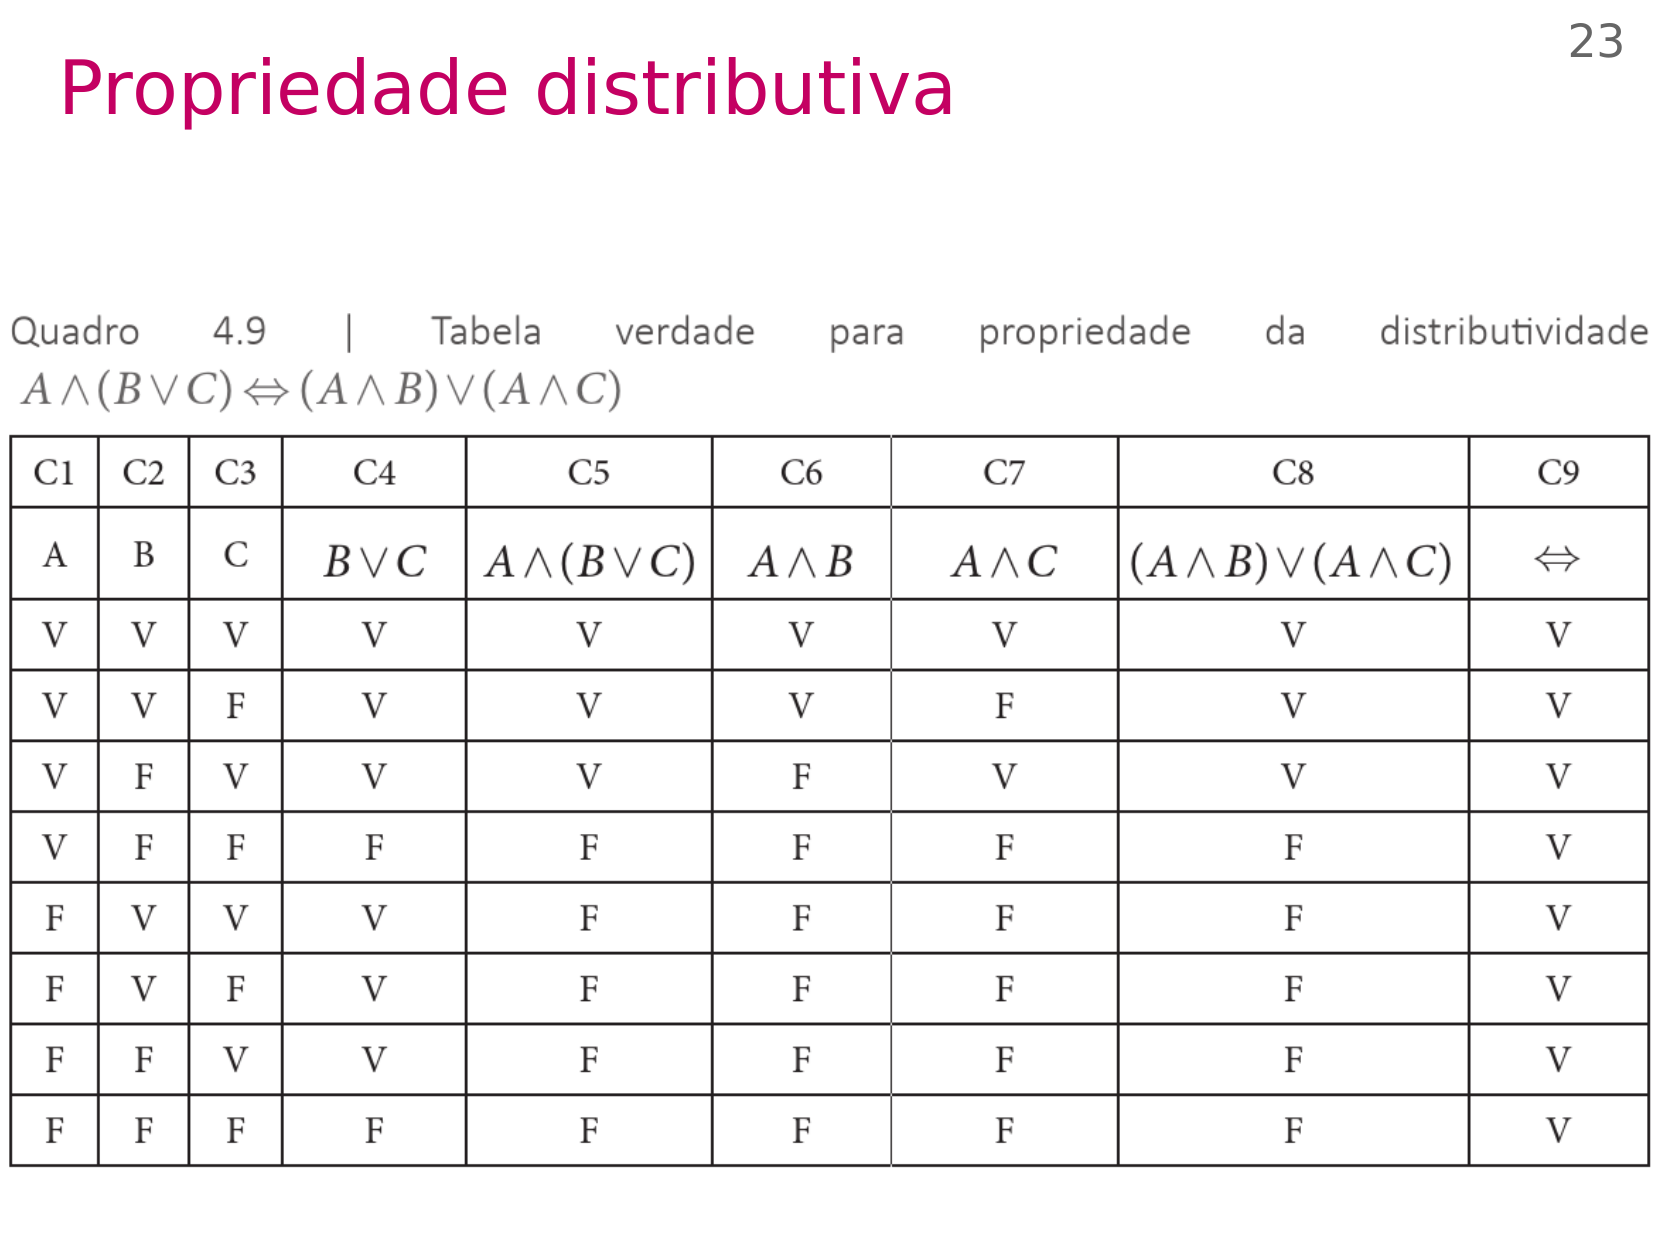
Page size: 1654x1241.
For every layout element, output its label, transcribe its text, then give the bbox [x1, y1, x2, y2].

picture [1, 312, 1654, 1170]
title Propriedade distributiva [59, 29, 1625, 148]
